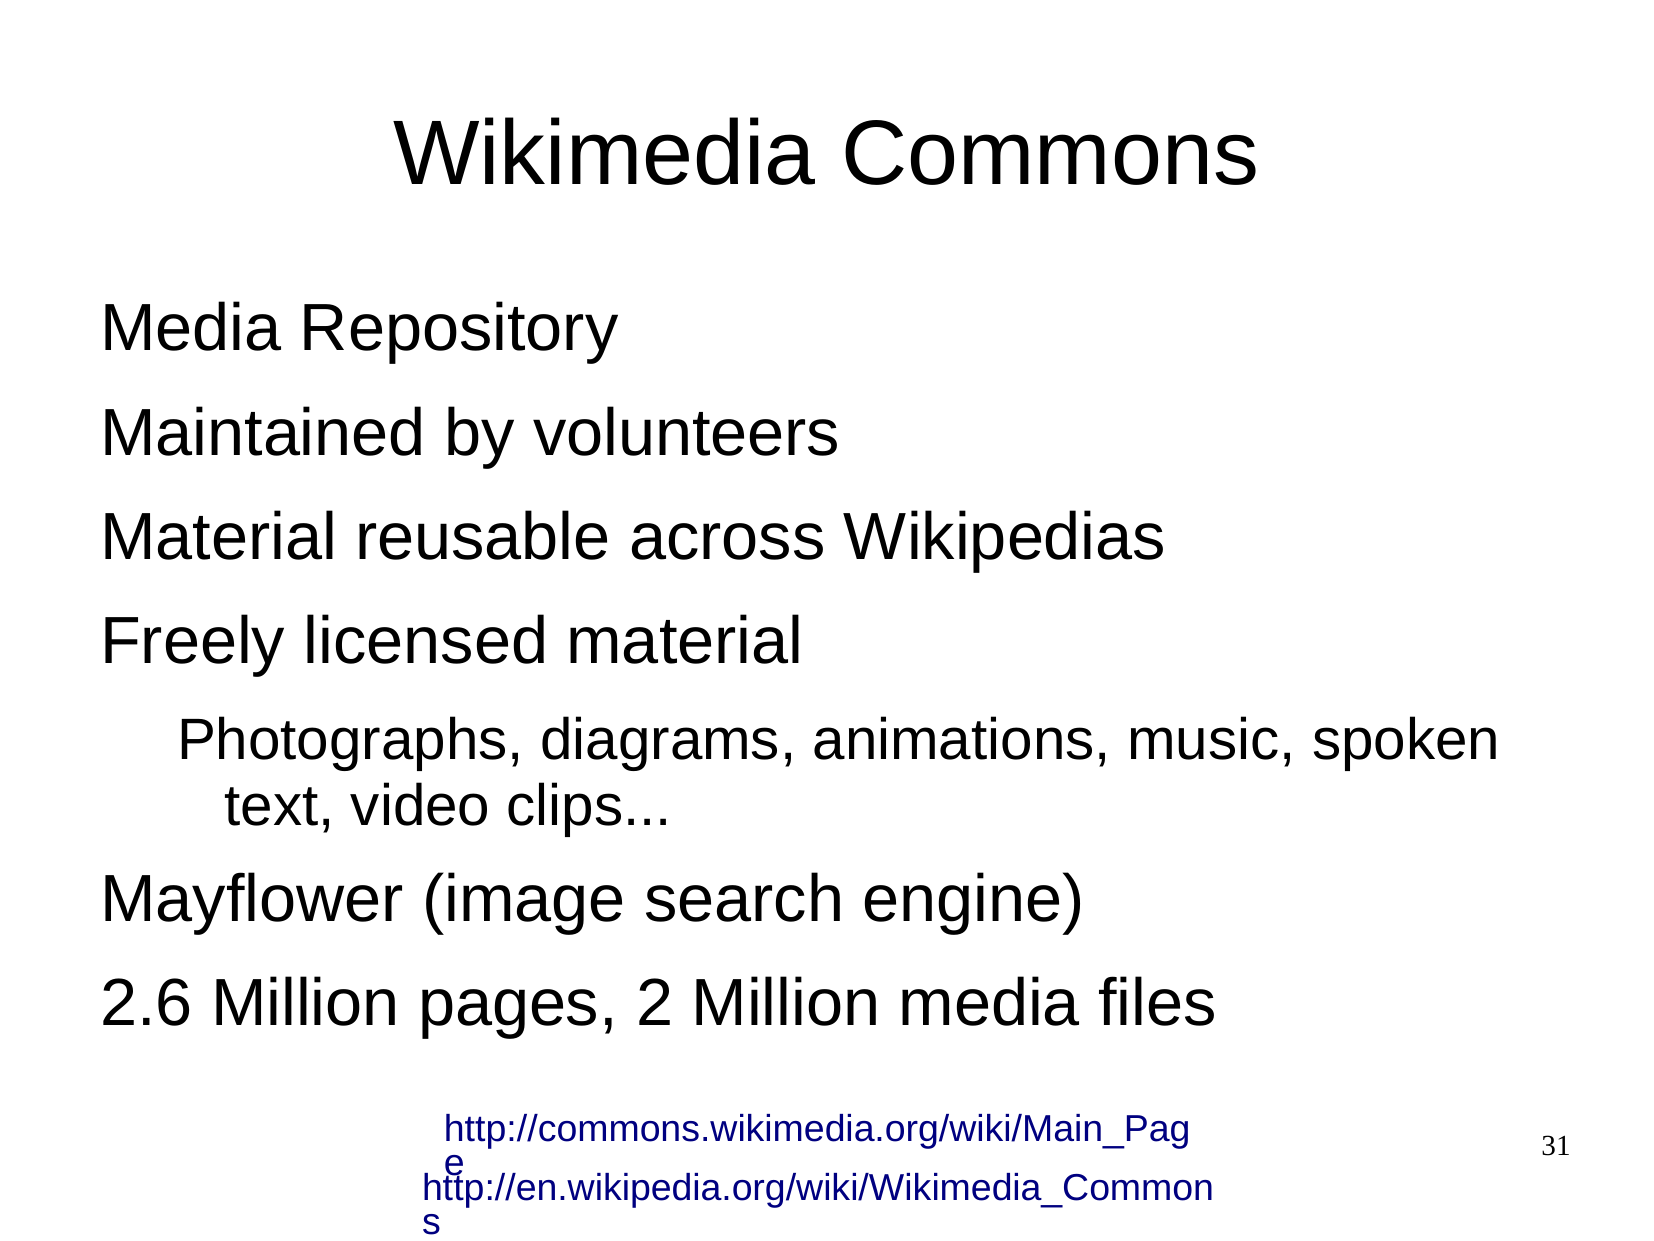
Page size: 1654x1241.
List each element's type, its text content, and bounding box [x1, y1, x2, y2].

text_box http://commons.wikimedia.org/wiki/Main_Page [429, 1099, 1225, 1157]
text_box http://en.wikipedia.org/wiki/Wikimedia_Commons [407, 1158, 1247, 1216]
list Media Repository Maintained by volunteers Material reusable across Wikipedias Freely licensed material Photographs, diagrams, animations, music, spoken text, video clips... Mayflower (image search engine) 2.6 Million pages, 2 Million media files [82, 290, 1571, 1094]
title Wikimedia Commons [82, 49, 1571, 257]
